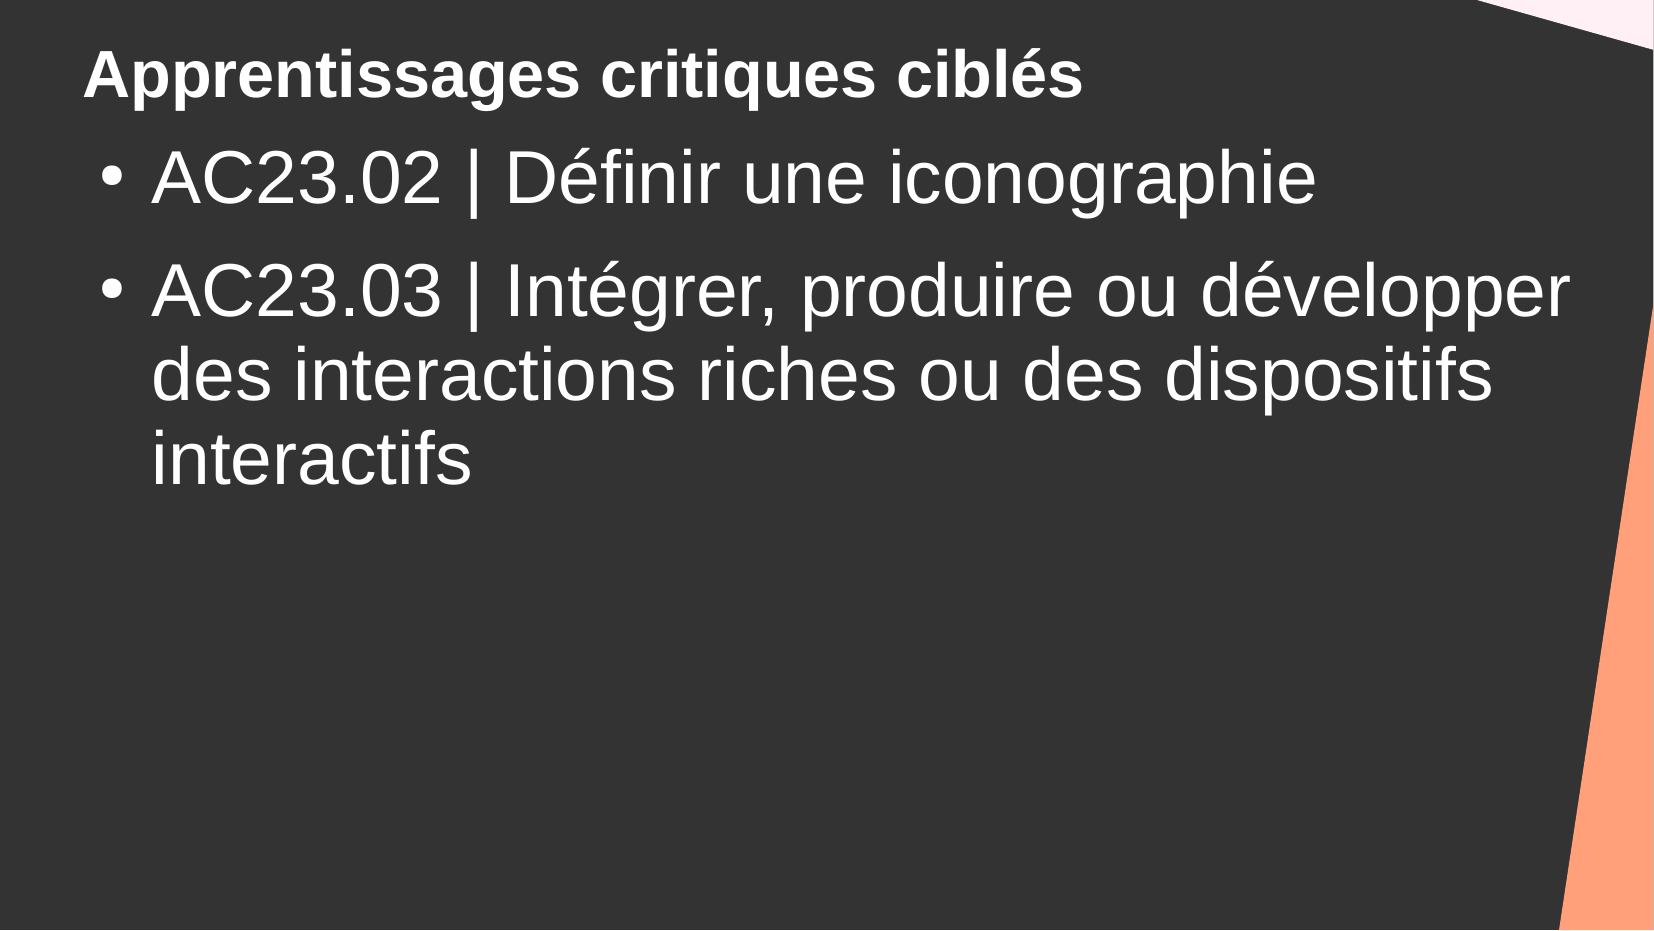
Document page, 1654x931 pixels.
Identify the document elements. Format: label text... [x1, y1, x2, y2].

text_box [1477, 0, 1654, 50]
text_box [1558, 299, 1654, 931]
title Apprentissages critiques ciblés [82, 37, 1571, 122]
list AC23.02 | Définir une iconographie AC23.03 | Intégrer, produire ou développer des interactions riches ou des dispositifs interactifs [80, 135, 1620, 721]
